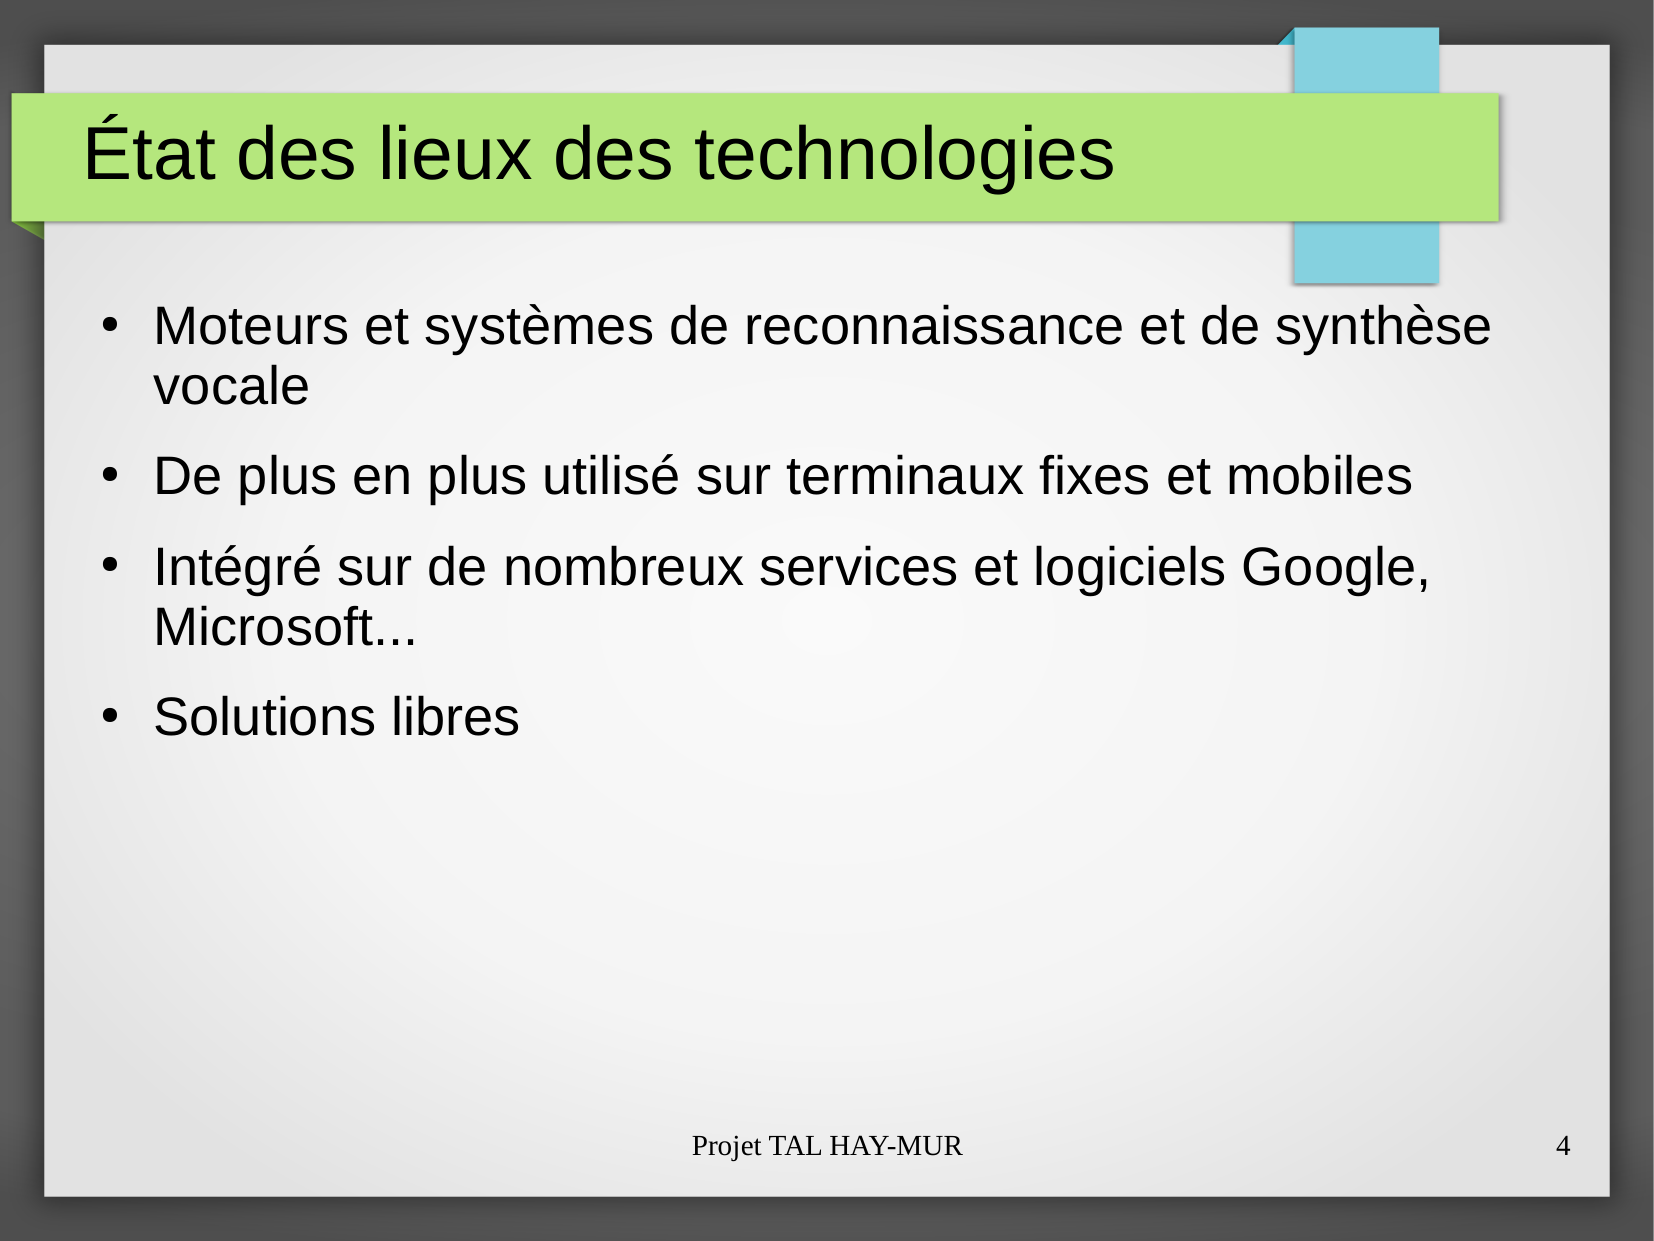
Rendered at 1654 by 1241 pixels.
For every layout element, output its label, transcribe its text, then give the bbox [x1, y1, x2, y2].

title État des lieux des technologies [82, 94, 1264, 213]
picture [0, 0, 1654, 1241]
list Moteurs et systèmes de reconnaissance et de synthèse vocale De plus en plus utilisé sur terminaux fixes et mobiles Intégré sur de nombreux services et logiciels Google, Microsoft... Solutions libres [82, 295, 1571, 1015]
